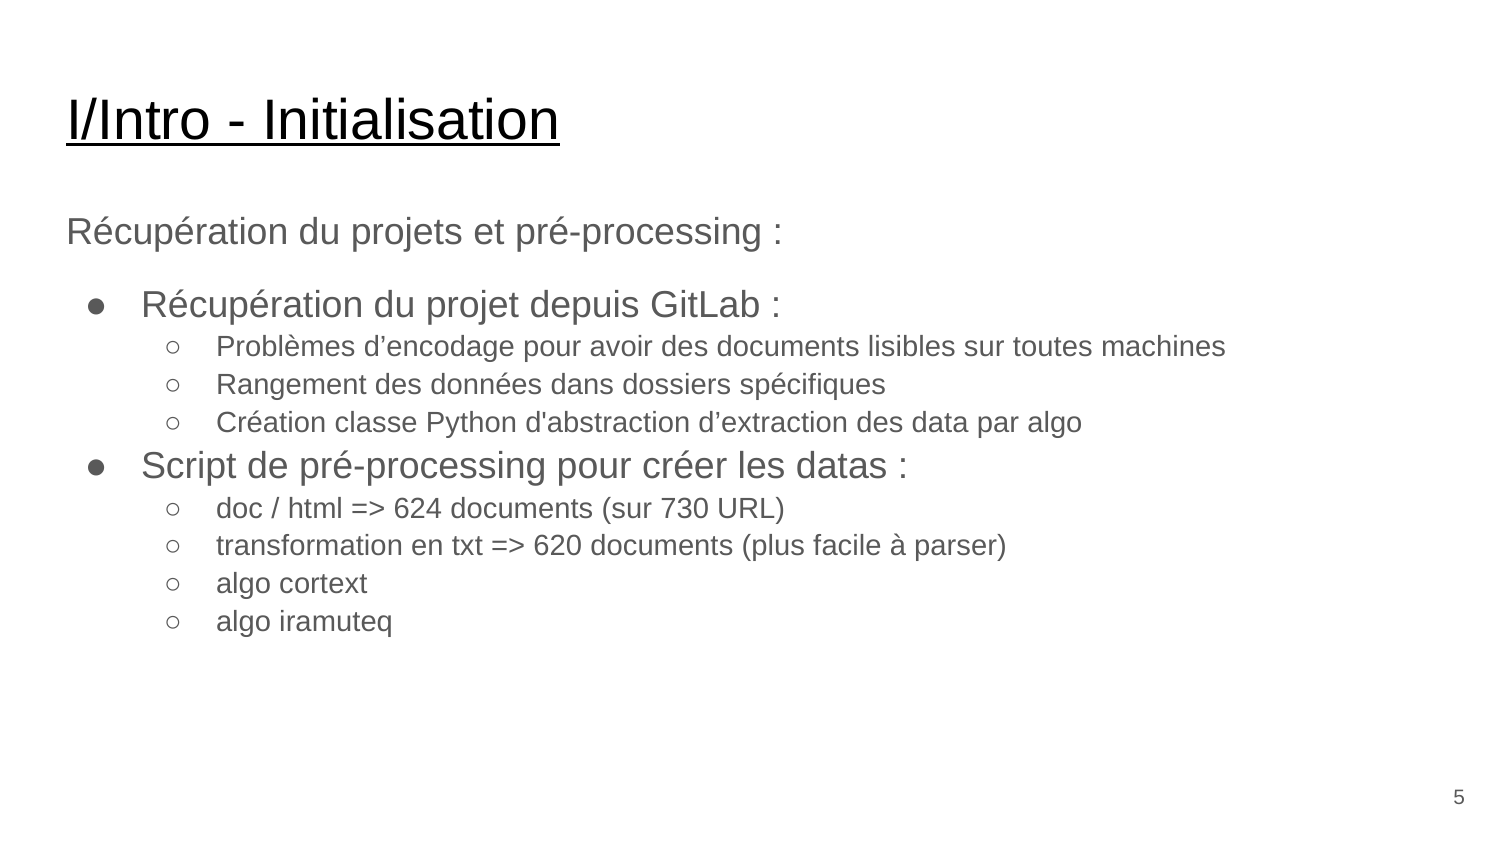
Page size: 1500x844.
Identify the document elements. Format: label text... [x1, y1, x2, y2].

slide_number <number> [1389, 764, 1480, 830]
title I/Intro - Initialisation [51, 72, 1449, 167]
list Récupération du projets et pré-processing : Récupération du projet depuis GitLab : Problèmes d’encodage pour avoir des documents lisibles sur toutes machines Rangement des données dans dossiers spécifiques Création classe Python d'abstraction d’extraction des data par algo Script de pré-processing pour créer les datas : doc / html => 624 documents (sur 730 URL) transformation en txt => 620 documents (plus facile à parser) algo cortext algo iramuteq [51, 189, 1449, 812]
